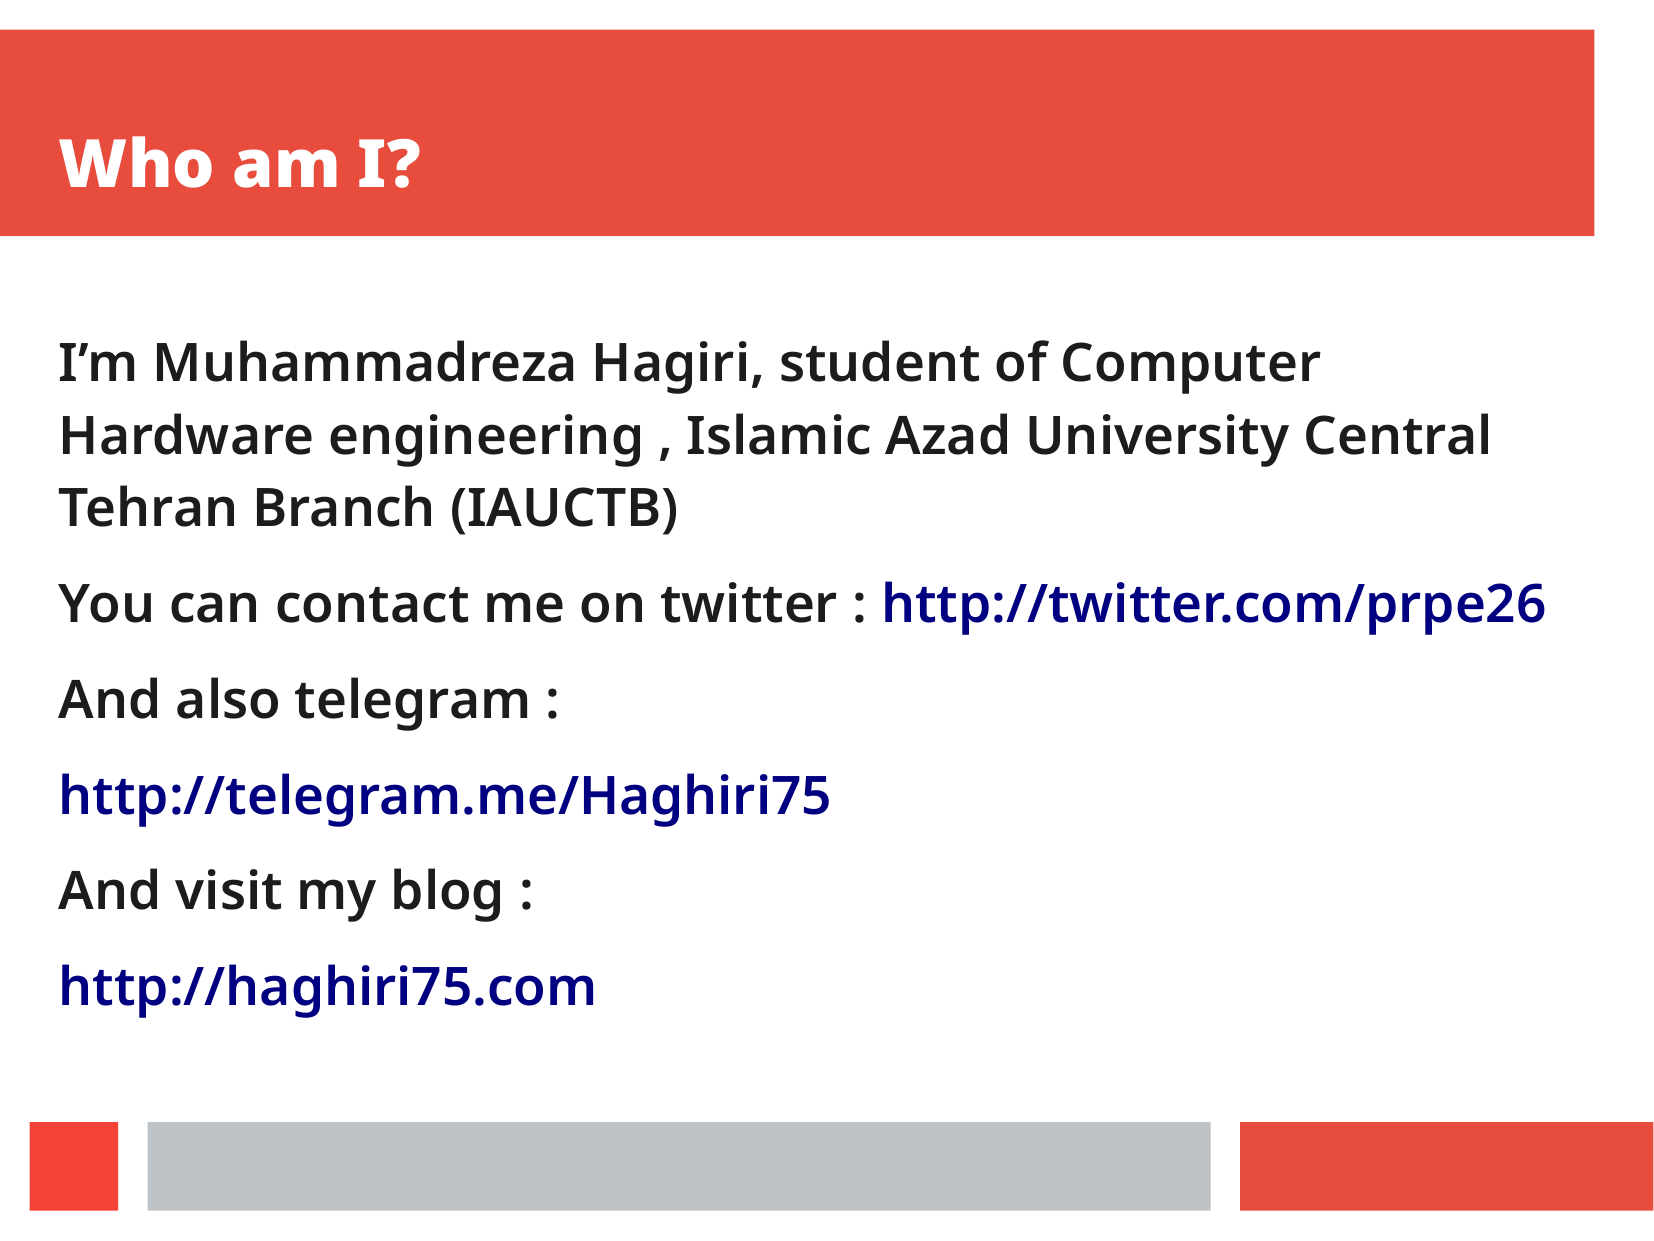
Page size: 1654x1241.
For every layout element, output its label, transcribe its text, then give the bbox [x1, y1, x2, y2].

title Who am I? [59, 59, 1595, 207]
list I’m Muhammadreza Hagiri, student of Computer Hardware engineering , Islamic Azad University Central Tehran Branch (IAUCTB) You can contact me on twitter : http://twitter.com/prpe26 And also telegram : http://telegram.me/Haghiri75 And visit my blog : http://haghiri75.com [59, 324, 1565, 1093]
